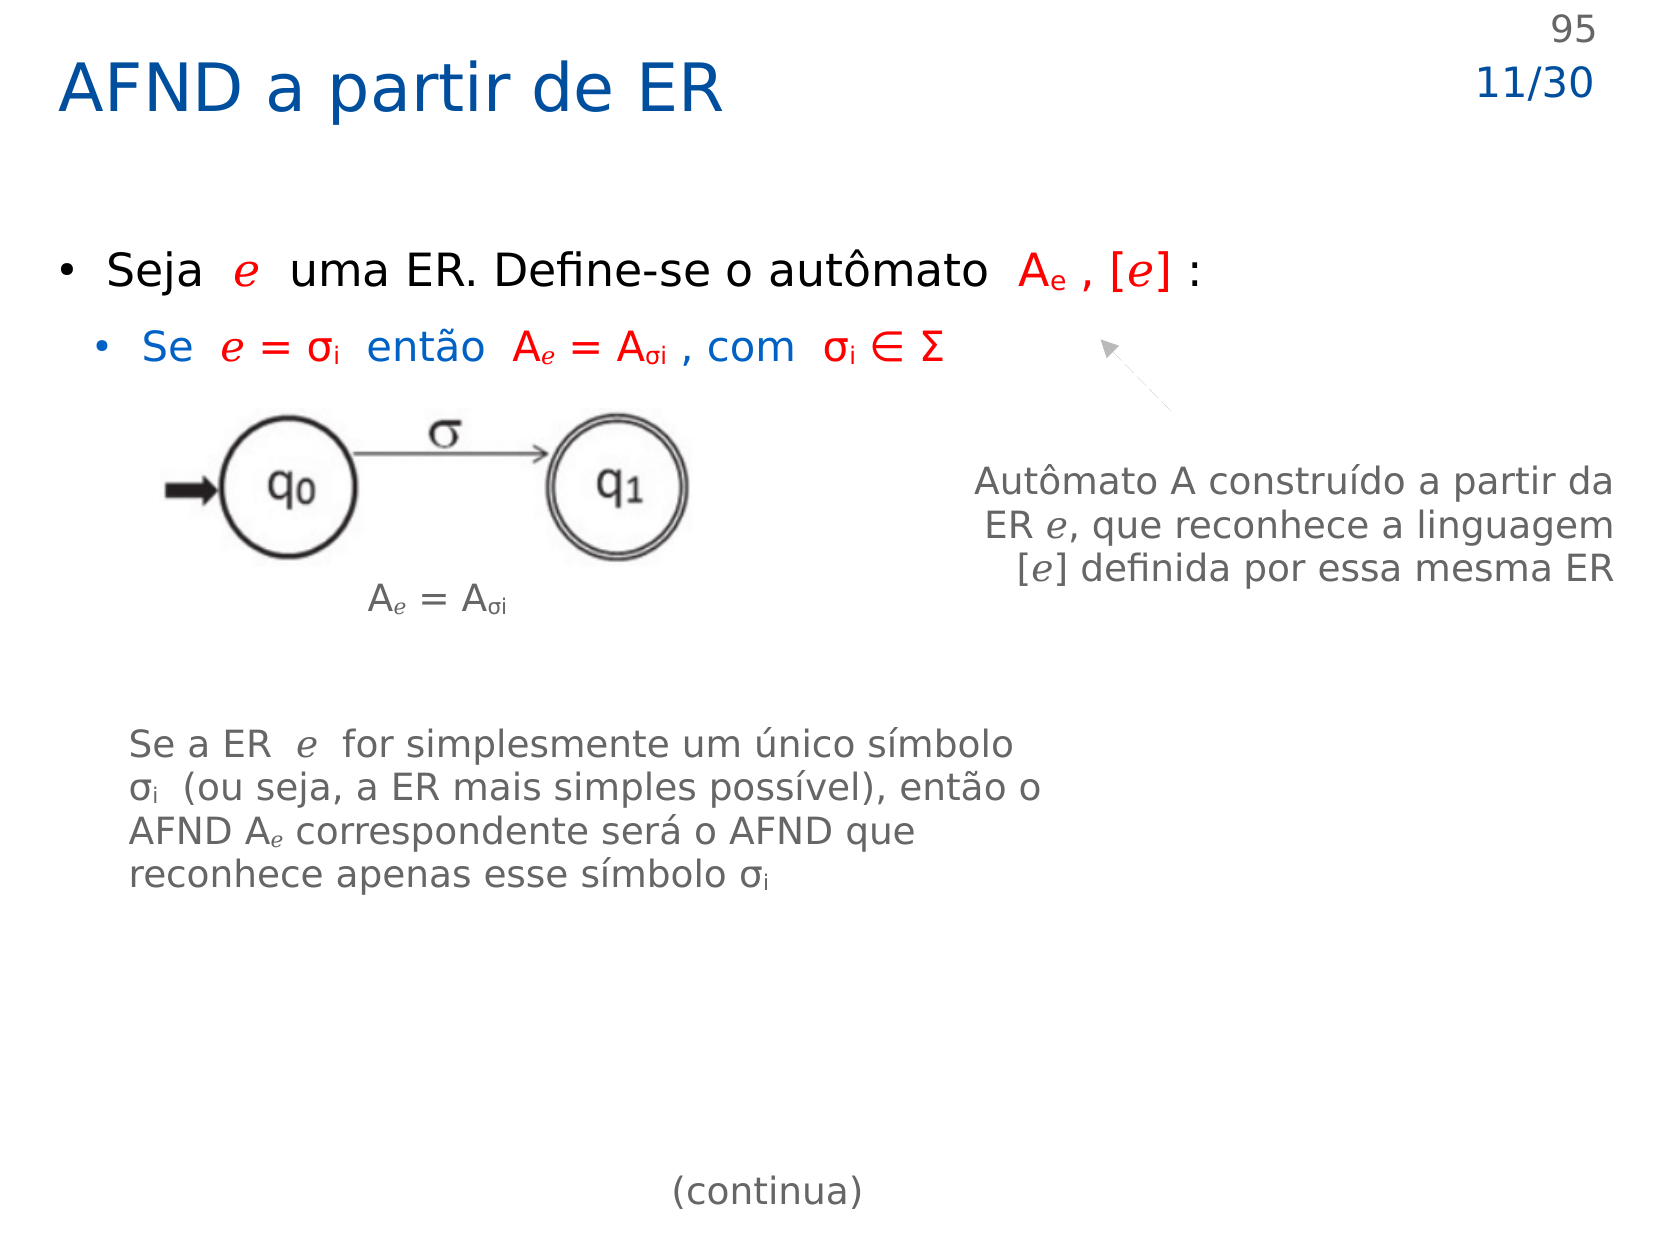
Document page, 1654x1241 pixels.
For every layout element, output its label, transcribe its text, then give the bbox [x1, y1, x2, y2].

title AFND a partir de ER [59, 29, 1625, 148]
text_box (continua) [656, 1162, 879, 1221]
text_box Autômato A construído a partir da ER ℯ, que reconhece a linguagem [ℯ] definida por essa mesma ER [928, 452, 1630, 627]
text_box 95 [1375, 0, 1613, 64]
picture [155, 408, 701, 570]
text_box Aℯ = Aσi [353, 569, 542, 641]
list Seja ℯ uma ER. Define-se o autômato Ae , [ℯ] : Se ℯ = σi então Aℯ = Aσi , com σi ∈ Σ [59, 236, 1595, 1211]
text_box Se a ER ℯ for simplesmente um único símbolo σi (ou seja, a ER mais simples possível), então o AFND Aℯ correspondente será o AFND que reconhece apenas esse símbolo σi [113, 715, 1065, 951]
